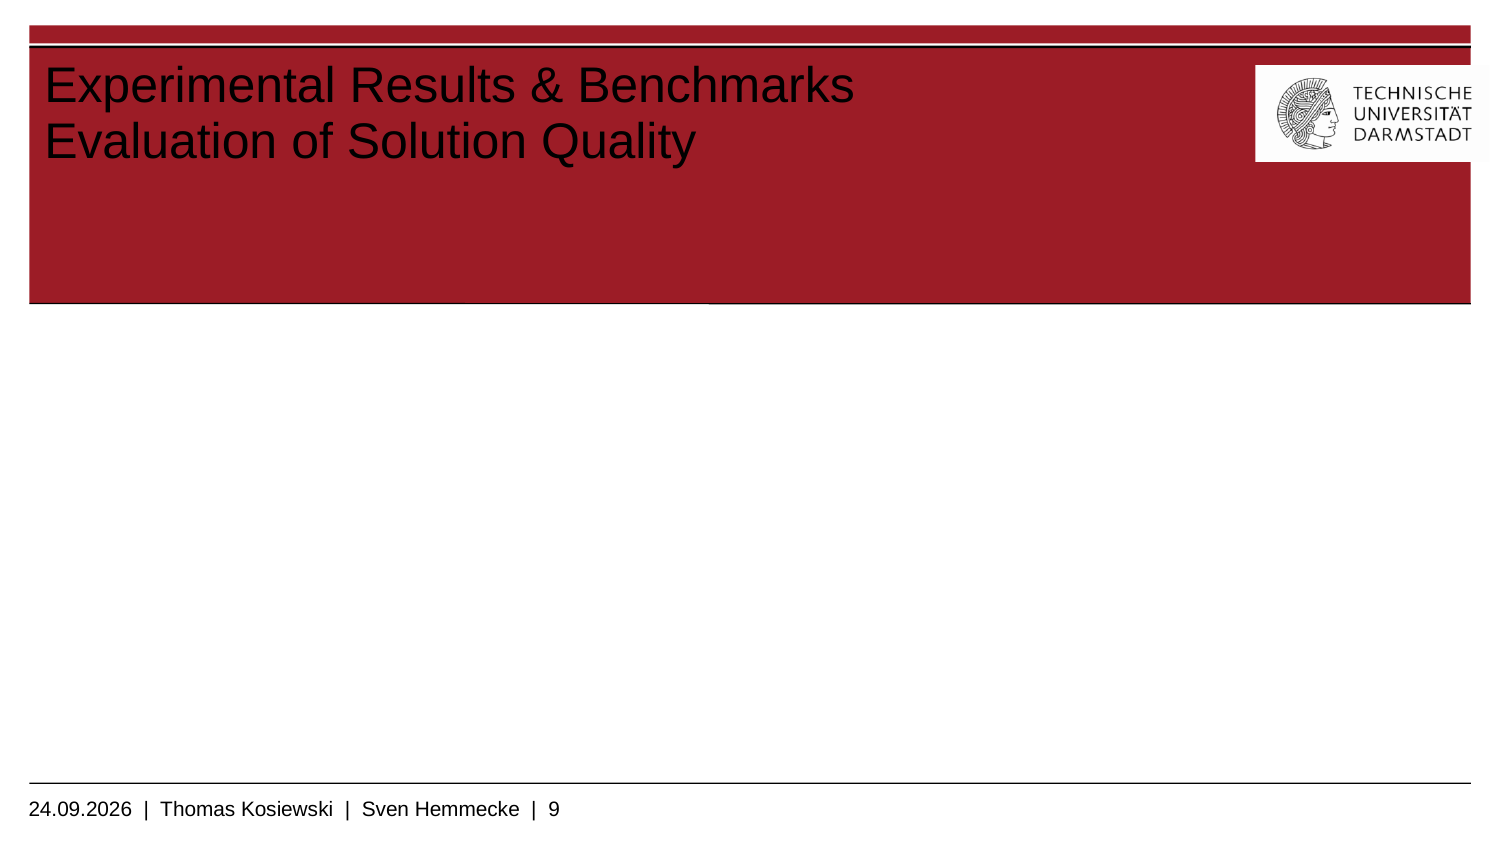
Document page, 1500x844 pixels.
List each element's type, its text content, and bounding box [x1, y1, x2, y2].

picture [1255, 65, 1490, 162]
title Experimental Results & Benchmarks Evaluation of Solution Quality [44, 57, 1164, 169]
